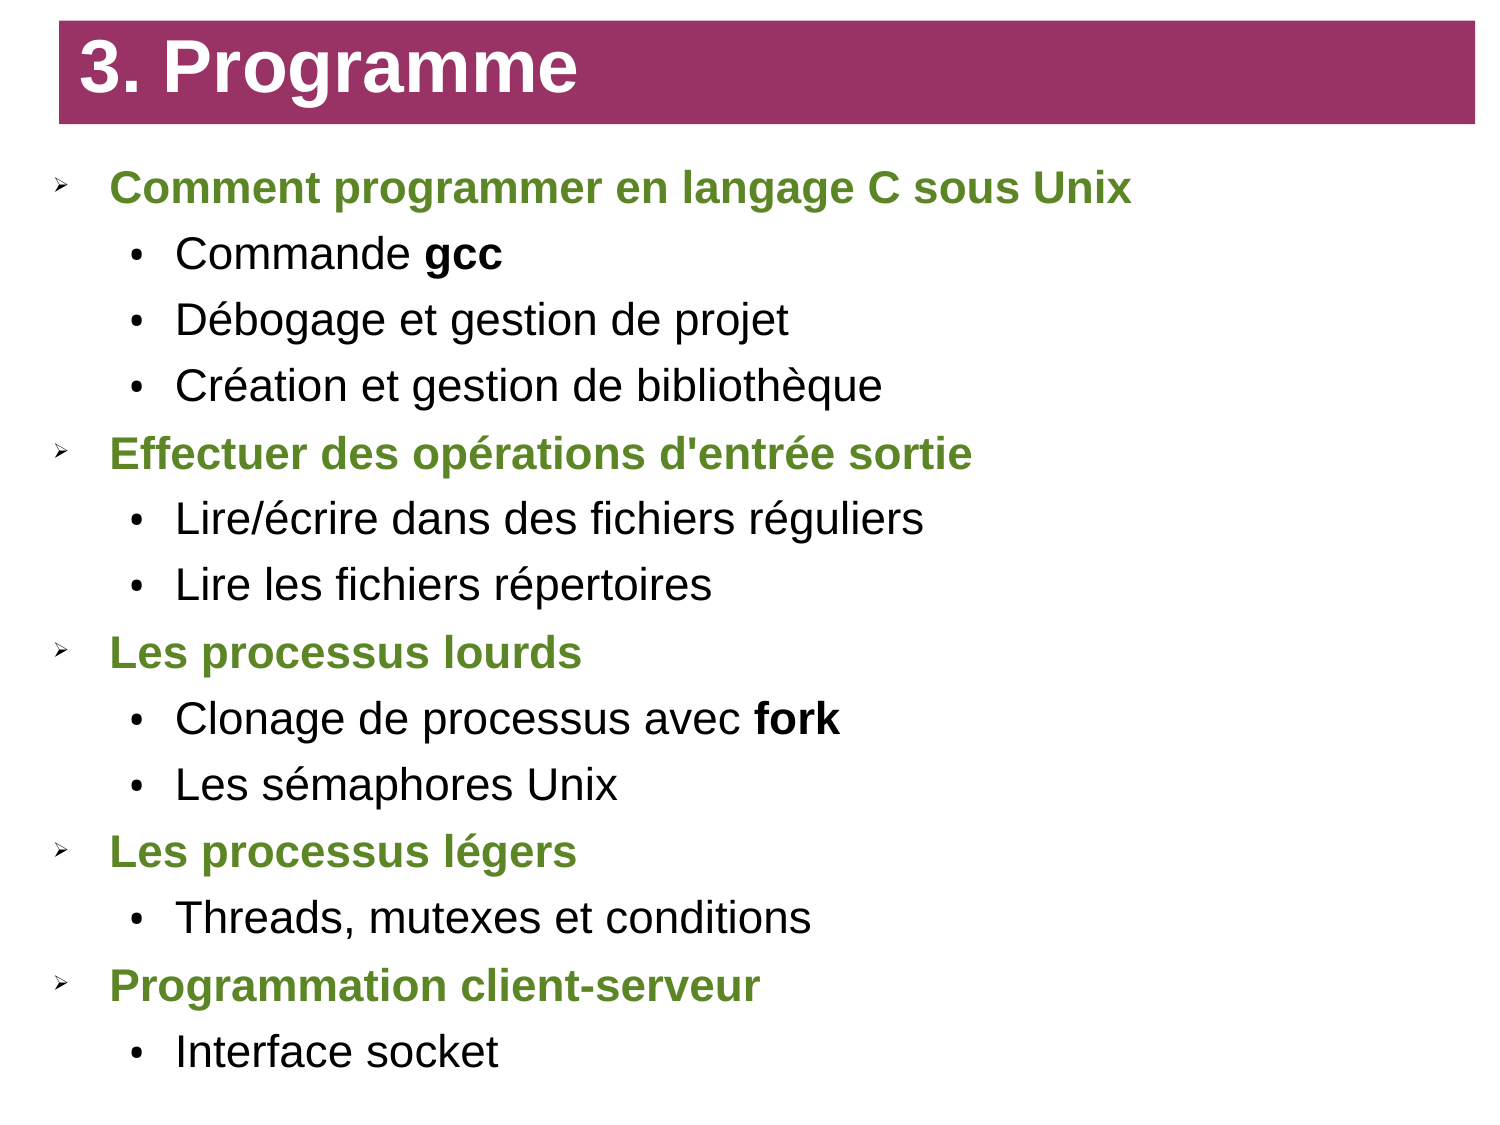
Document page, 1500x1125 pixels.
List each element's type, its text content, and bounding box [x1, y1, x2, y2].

list Comment programmer en langage C sous Unix Commande gcc Débogage et gestion de projet Création et gestion de bibliothèque Effectuer des opérations d'entrée sortie Lire/écrire dans des fichiers réguliers Lire les fichiers répertoires Les processus lourds Clonage de processus avec fork Les sémaphores Unix Les processus légers Threads, mutexes et conditions Programmation client-serveur Interface socket [53, 162, 1470, 1093]
title 3. Programme [59, 20, 1476, 125]
